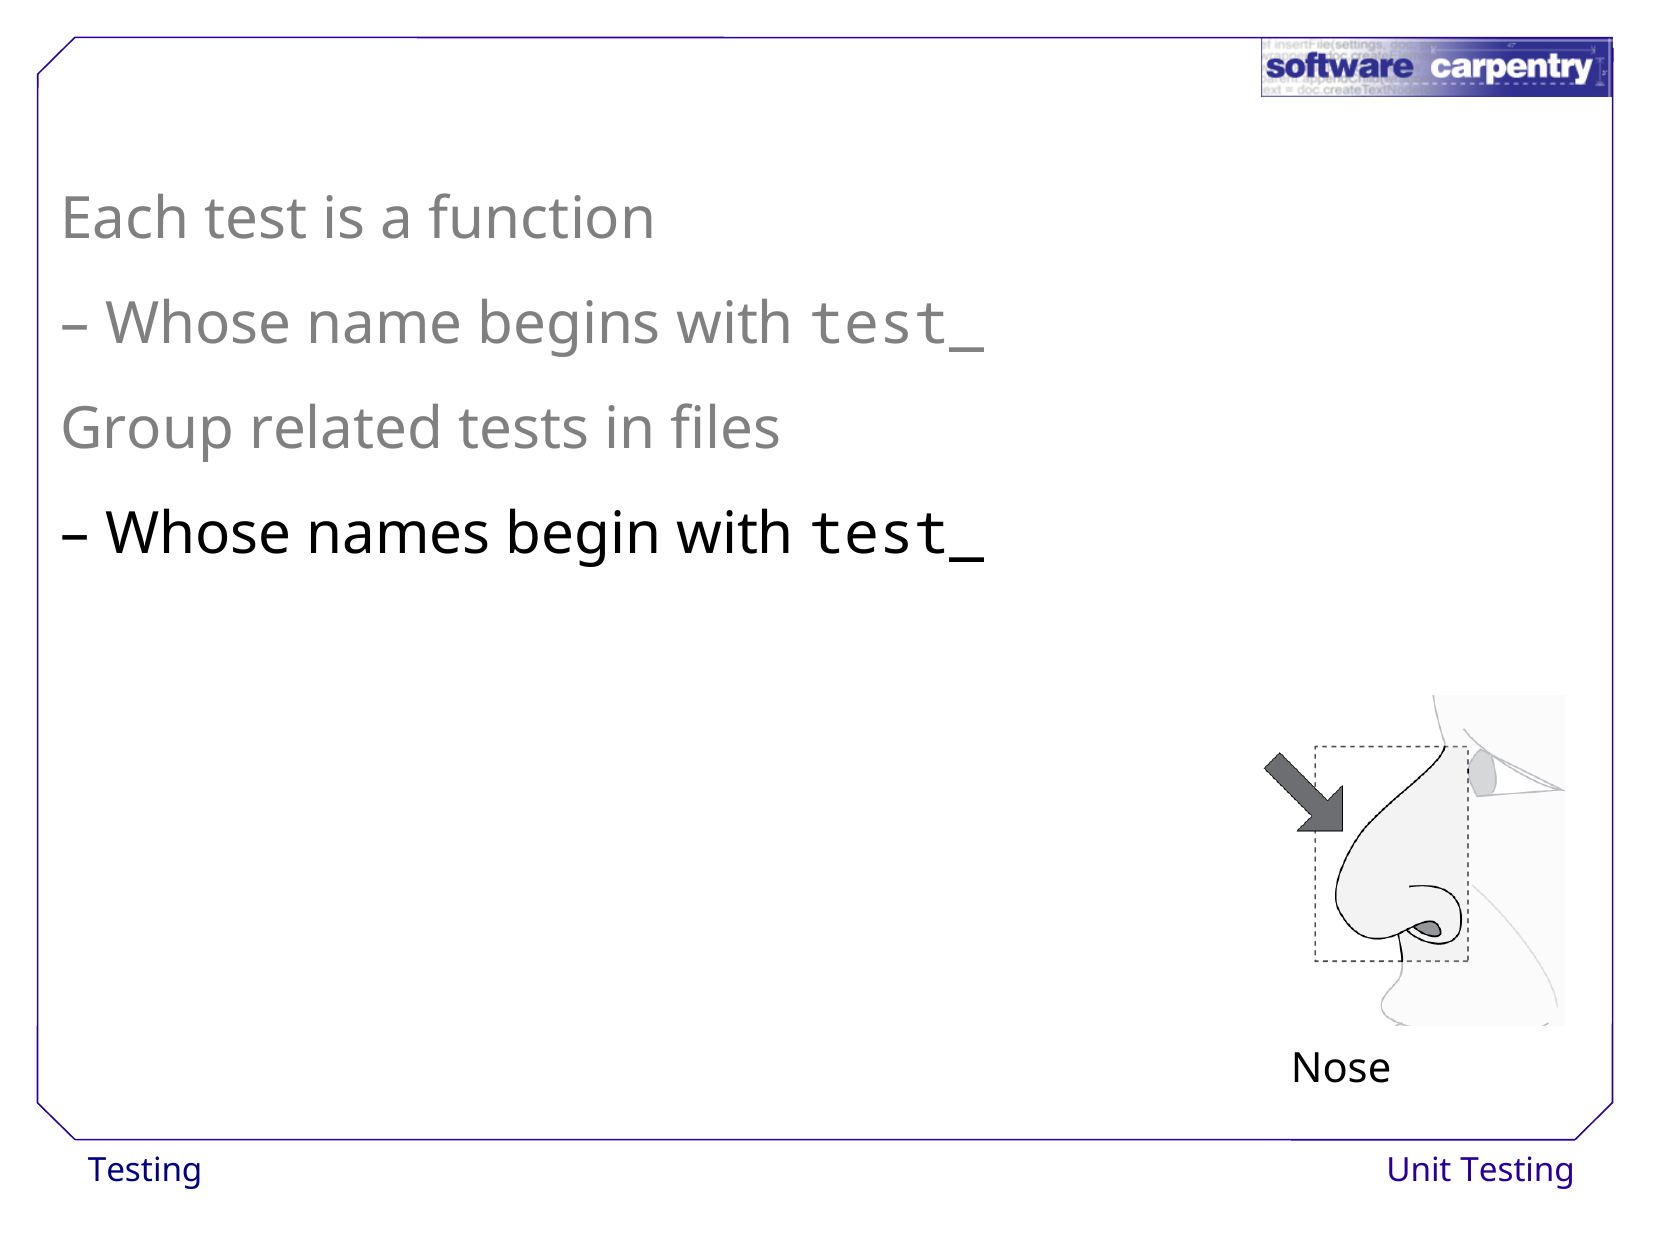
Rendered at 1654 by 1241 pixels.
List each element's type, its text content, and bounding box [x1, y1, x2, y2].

picture [1261, 39, 1613, 97]
text_box Nose [1276, 1026, 1557, 1099]
text_box Each test is a function – Whose name begins with test_ Group related tests in files – Whose names begin with test_ [45, 137, 1150, 574]
picture [1234, 695, 1565, 1026]
